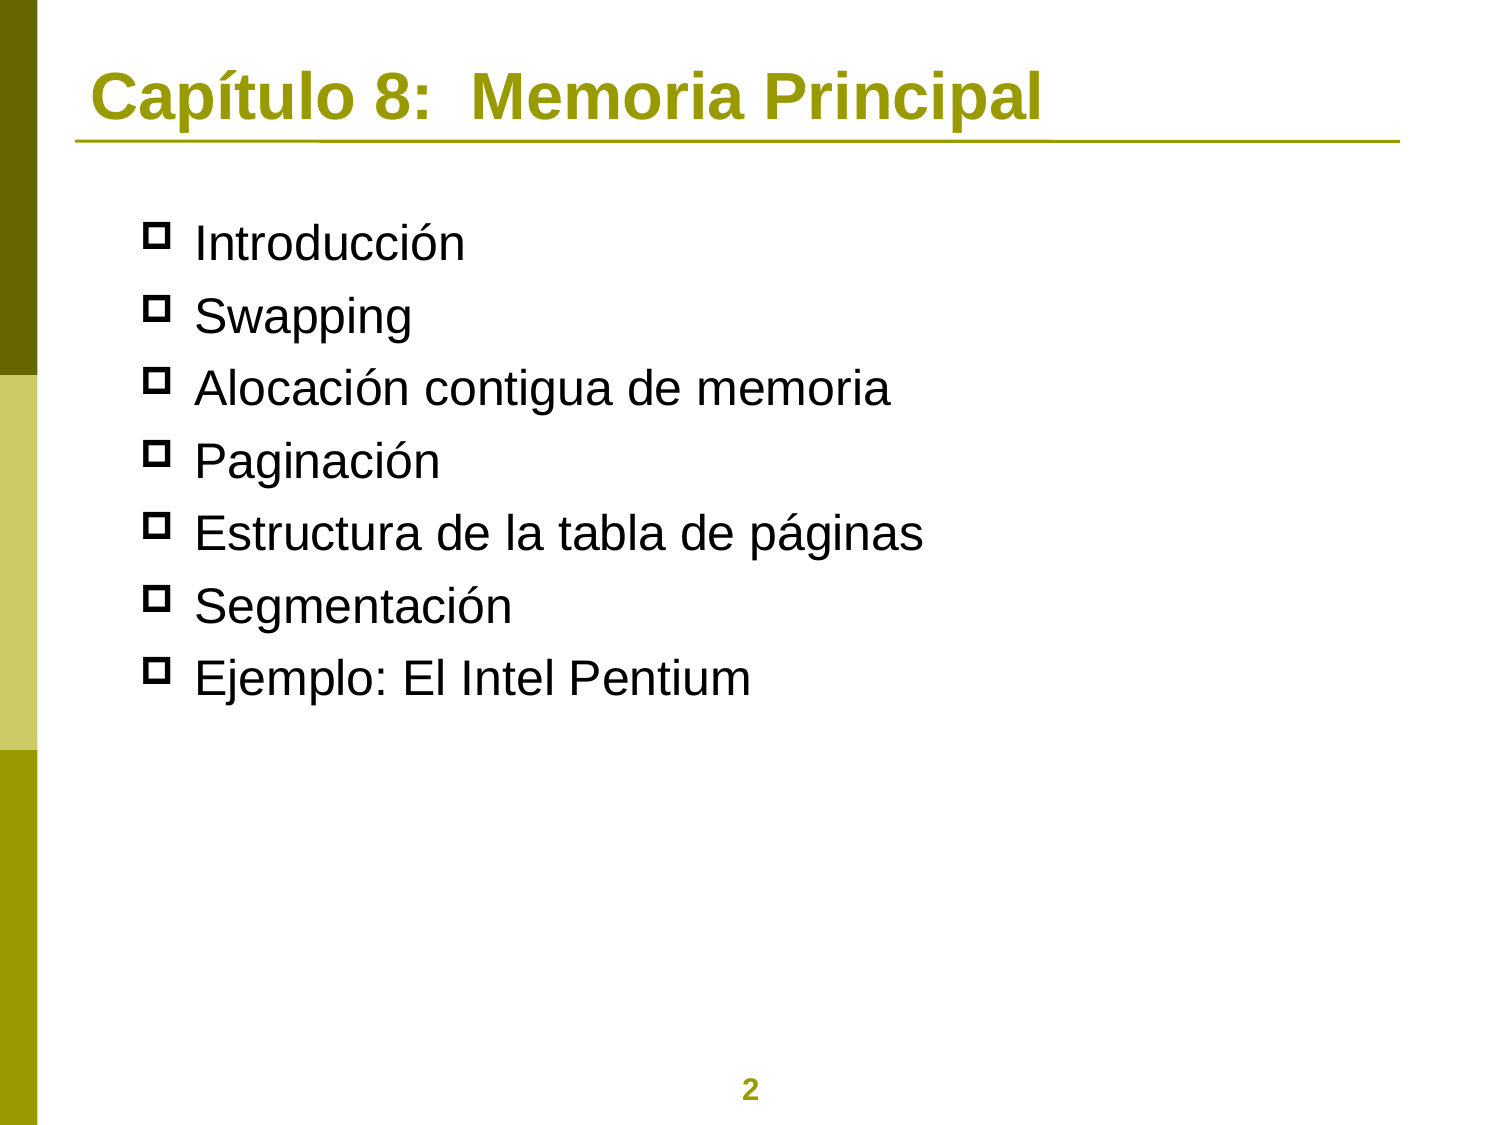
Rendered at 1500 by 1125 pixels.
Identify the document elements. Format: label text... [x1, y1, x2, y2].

text_box Introducción Swapping Alocación contigua de memoria Paginación Estructura de la tabla de páginas Segmentación Ejemplo: El Intel Pentium [124, 203, 1331, 939]
text_box Capítulo 8: Memoria Principal [75, 45, 1426, 141]
